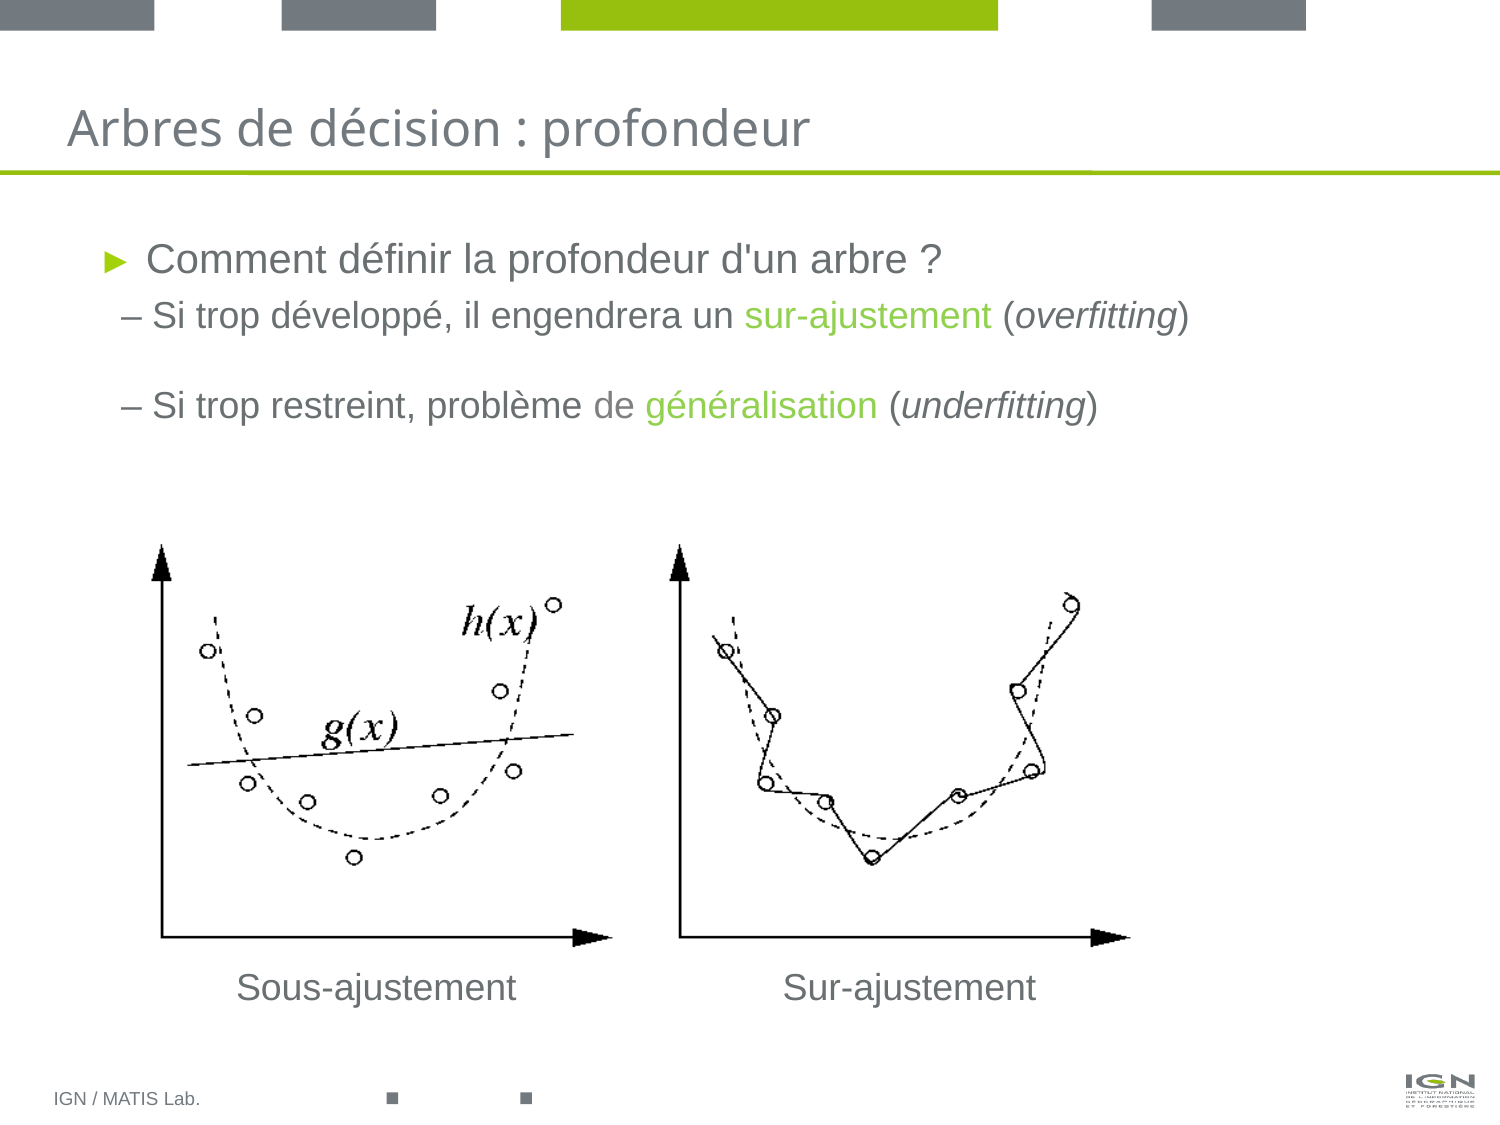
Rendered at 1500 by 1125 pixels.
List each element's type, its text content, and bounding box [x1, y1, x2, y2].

text_box Arbres de décision : profondeur [53, 80, 1425, 173]
text_box ► Comment définir la profondeur d'un arbre ? [82, 224, 932, 284]
text_box Sous-ajustement [221, 955, 567, 1016]
picture [141, 511, 1205, 957]
text_box – Si trop développé, il engendrera un sur-ajustement (overfitting) – Si trop restreint, problème de généralisation (underfitting) [106, 283, 1331, 455]
picture [1404, 1074, 1475, 1108]
text_box Sur-ajustement [767, 955, 1087, 1016]
text_box IGN / MATIS Lab. [38, 1067, 514, 1125]
